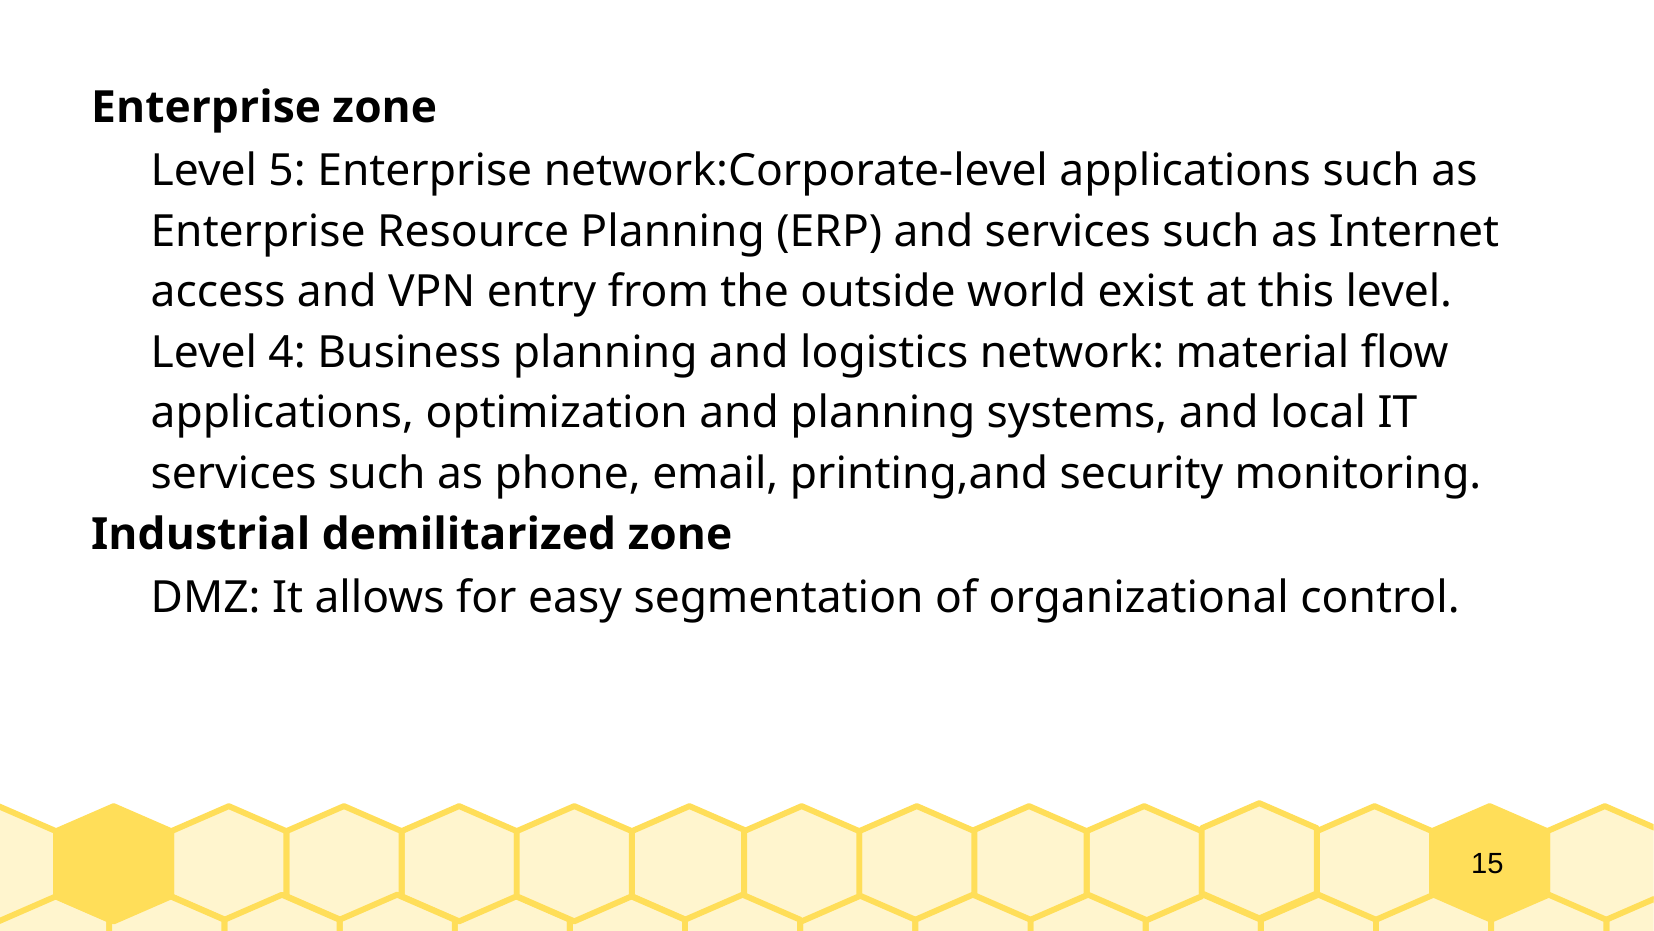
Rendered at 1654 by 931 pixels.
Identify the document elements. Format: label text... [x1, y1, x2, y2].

list Enterprise zone Level 5: Enterprise network:Corporate-level applications such as Enterprise Resource Planning (ERP) and services such as Internet access and VPN entry from the outside world exist at this level. Level 4: Business planning and logistics network: material flow applications, optimization and planning systems, and local IT services such as phone, email, printing,and security monitoring. Industrial demilitarized zone DMZ: It allows for easy segmentation of organizational control. [82, 75, 1571, 758]
